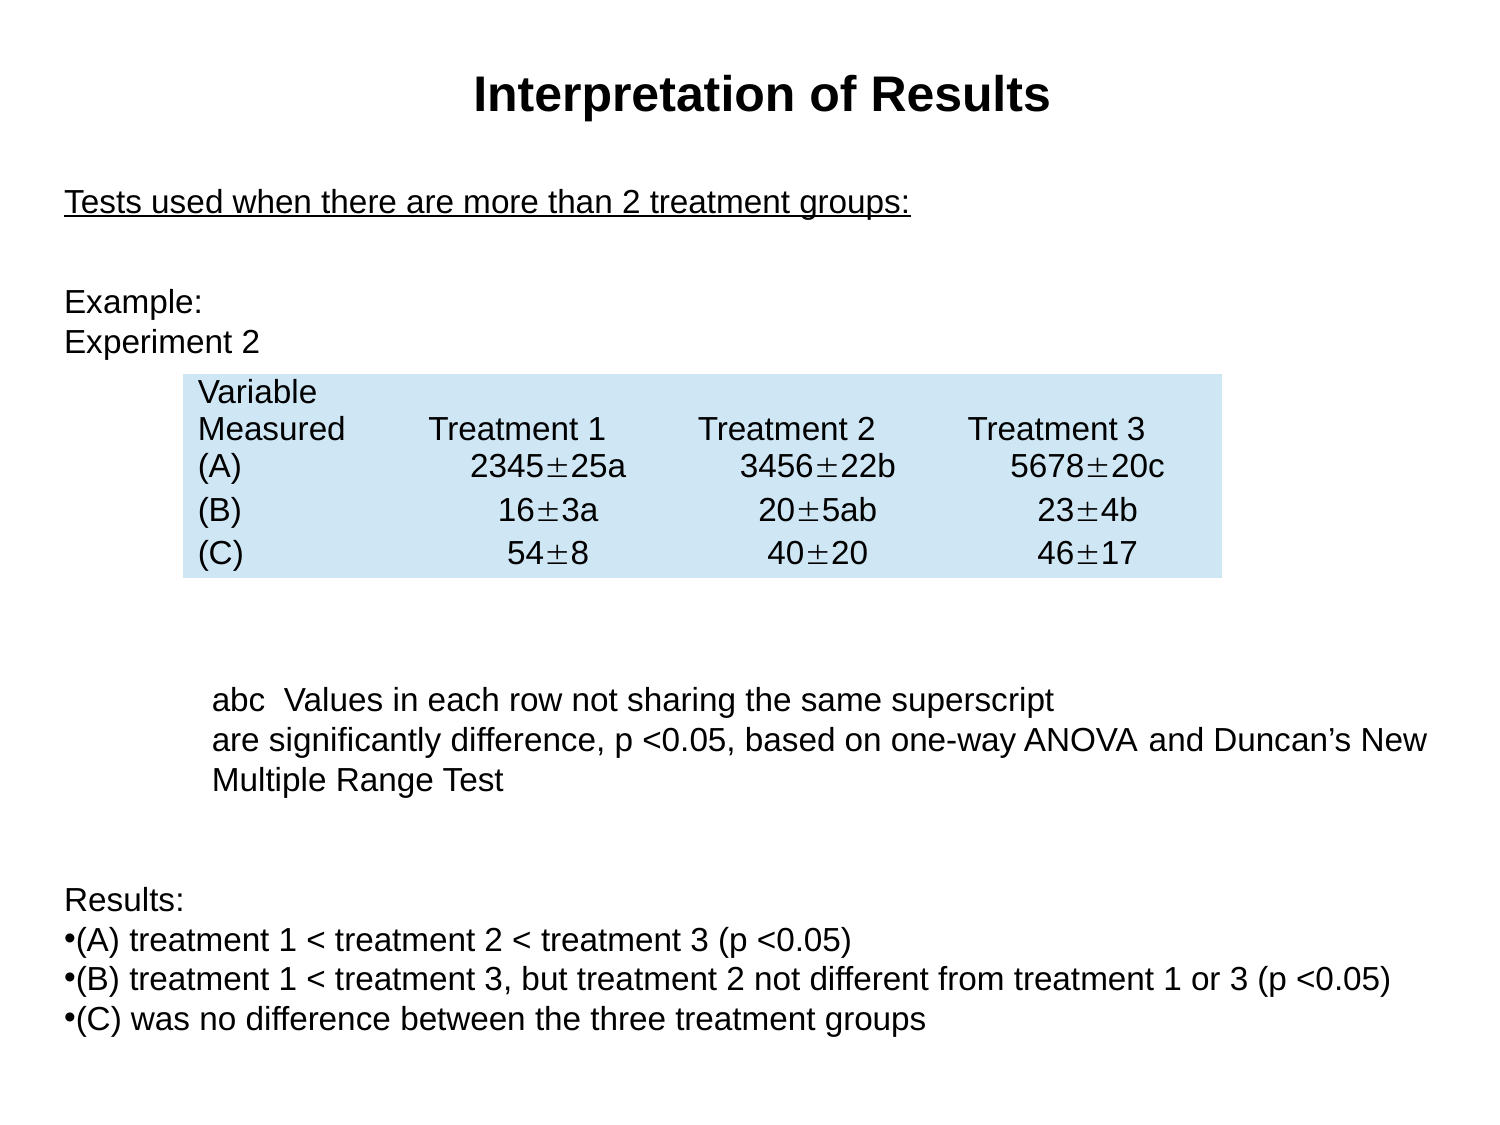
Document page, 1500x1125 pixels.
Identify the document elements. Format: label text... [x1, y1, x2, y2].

table_header Treatment 3 [953, 374, 1222, 448]
table_cell 163a [413, 491, 683, 535]
table_cell 234b [953, 491, 1222, 535]
table_cell (C) [183, 535, 413, 578]
table_cell 4020 [683, 535, 953, 578]
table_header Variable Measured [183, 374, 413, 448]
table_header Treatment 1 [413, 374, 683, 448]
table_cell (A) [183, 448, 413, 491]
table_cell (B) [183, 491, 413, 535]
table_cell 205ab [683, 491, 953, 535]
table_cell 345622b [683, 448, 953, 491]
table_cell 548 [413, 535, 683, 578]
table_header Treatment 2 [683, 374, 953, 448]
list Tests used when there are more than 2 treatment groups: Example: Experiment 2 abc Values in each row not sharing the same superscript are significantly difference, p <0.05, based on one-way ANOVA and Duncan’s New Multiple Range Test Results: (A) treatment 1 < treatment 2 < treatment 3 (p <0.05) (B) treatment 1 < treatment 3, but treatment 2 not different from treatment 1 or 3 (p <0.05) (C) was no difference between the three treatment groups [49, 172, 1477, 1125]
text_box Interpretation of Results [458, 54, 1067, 130]
table_cell 567820c [953, 448, 1222, 491]
table_cell 234525a [413, 448, 683, 491]
table_cell 4617 [953, 535, 1222, 578]
